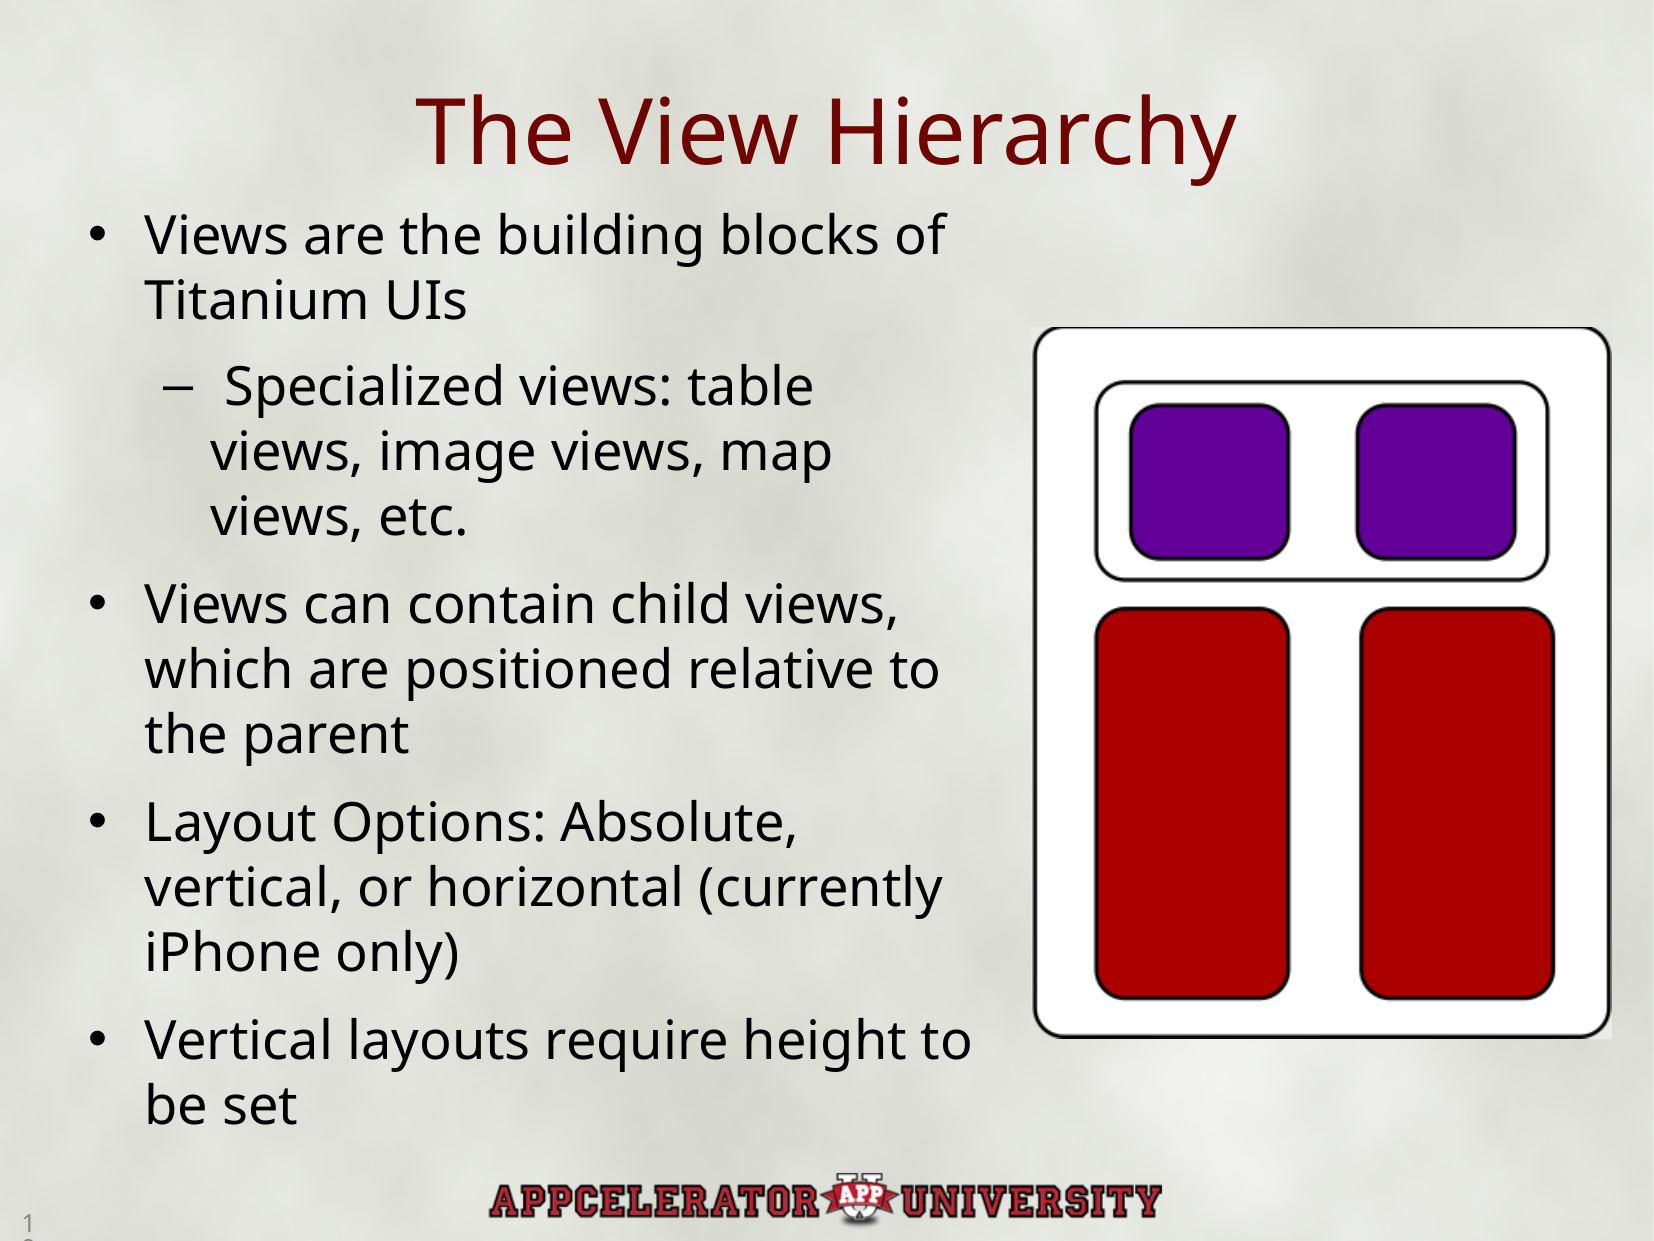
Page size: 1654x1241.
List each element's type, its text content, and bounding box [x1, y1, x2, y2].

title The View Hierarchy [82, 49, 1572, 207]
picture [0, 0, 1654, 1241]
list Views are the building blocks of Titanium UIs Specialized views: table views, image views, map views, etc. Views can contain child views, which are positioned relative to the parent Layout Options: Absolute, vertical, or horizontal (currently iPhone only) Vertical layouts require height to be set [82, 193, 990, 1171]
